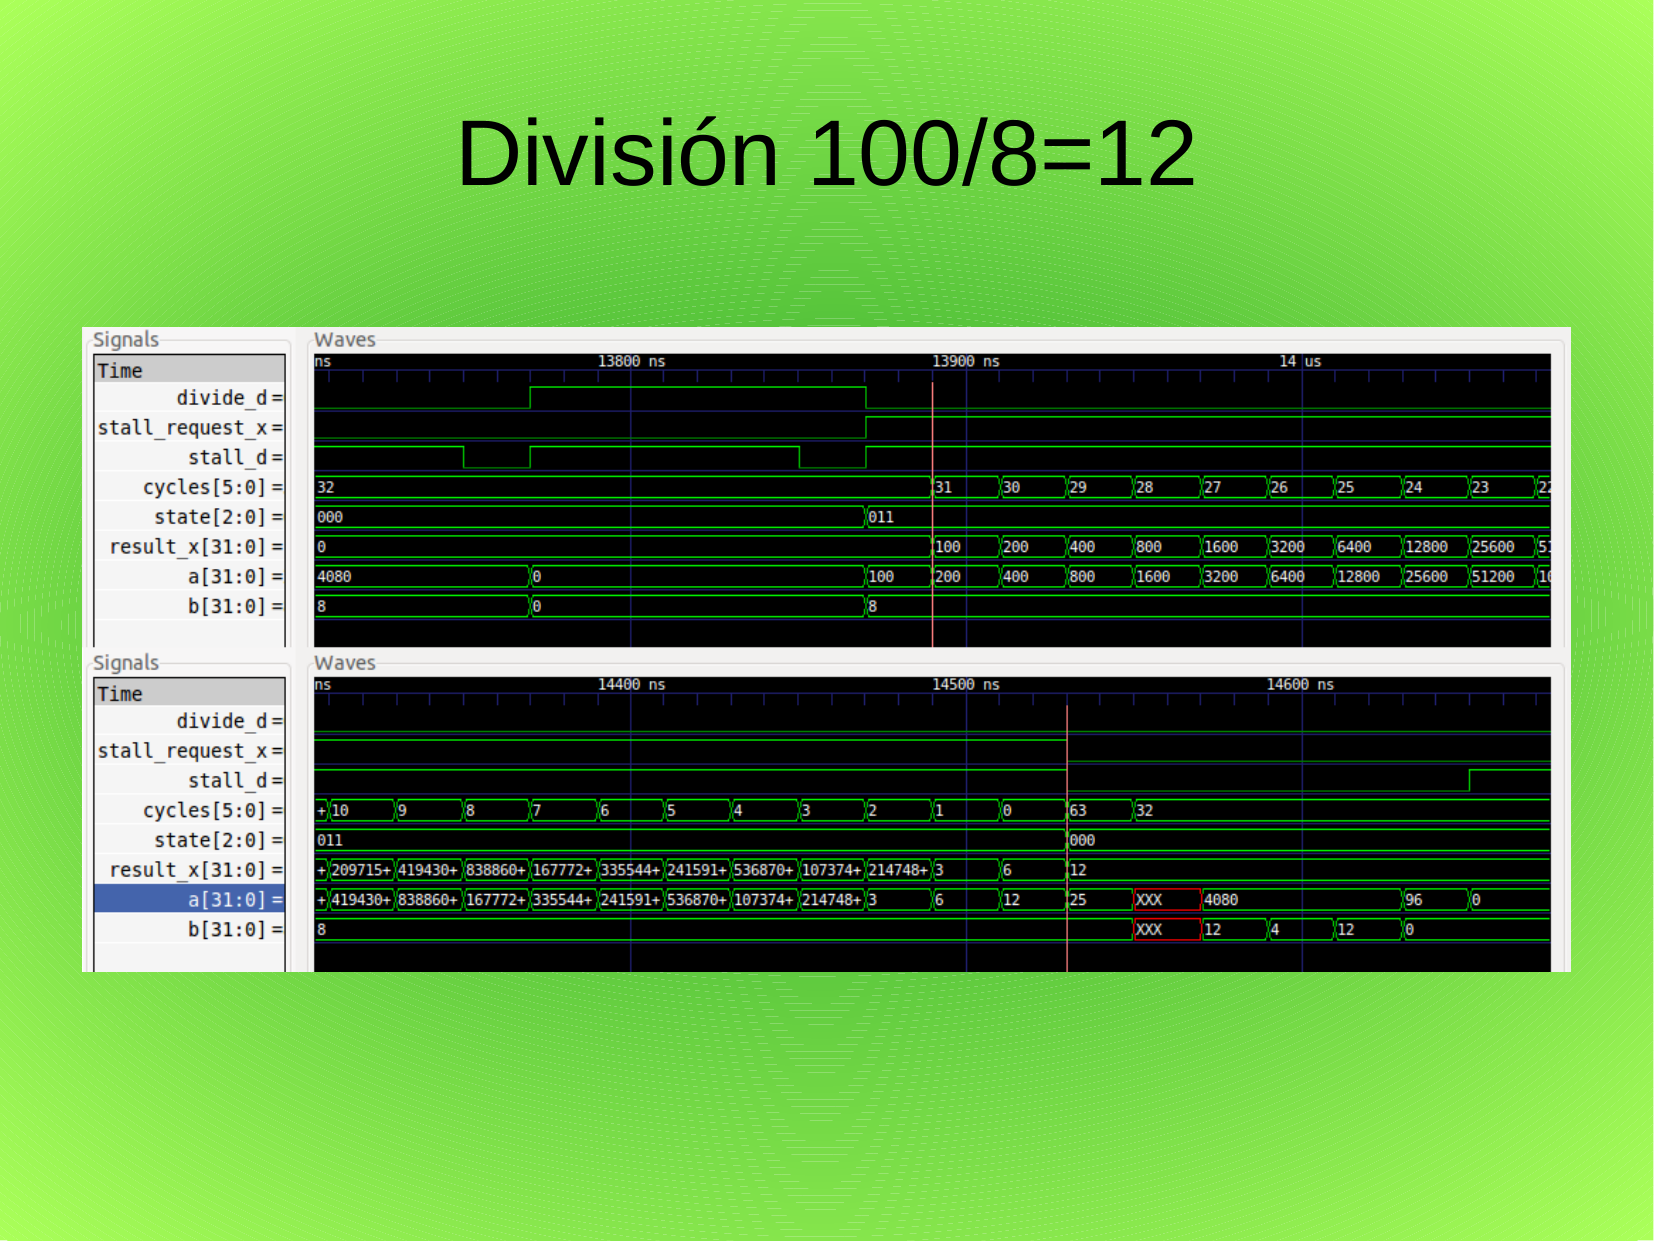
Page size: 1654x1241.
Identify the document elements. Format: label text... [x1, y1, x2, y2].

title División 100/8=12 [82, 49, 1571, 257]
picture [82, 327, 1571, 972]
